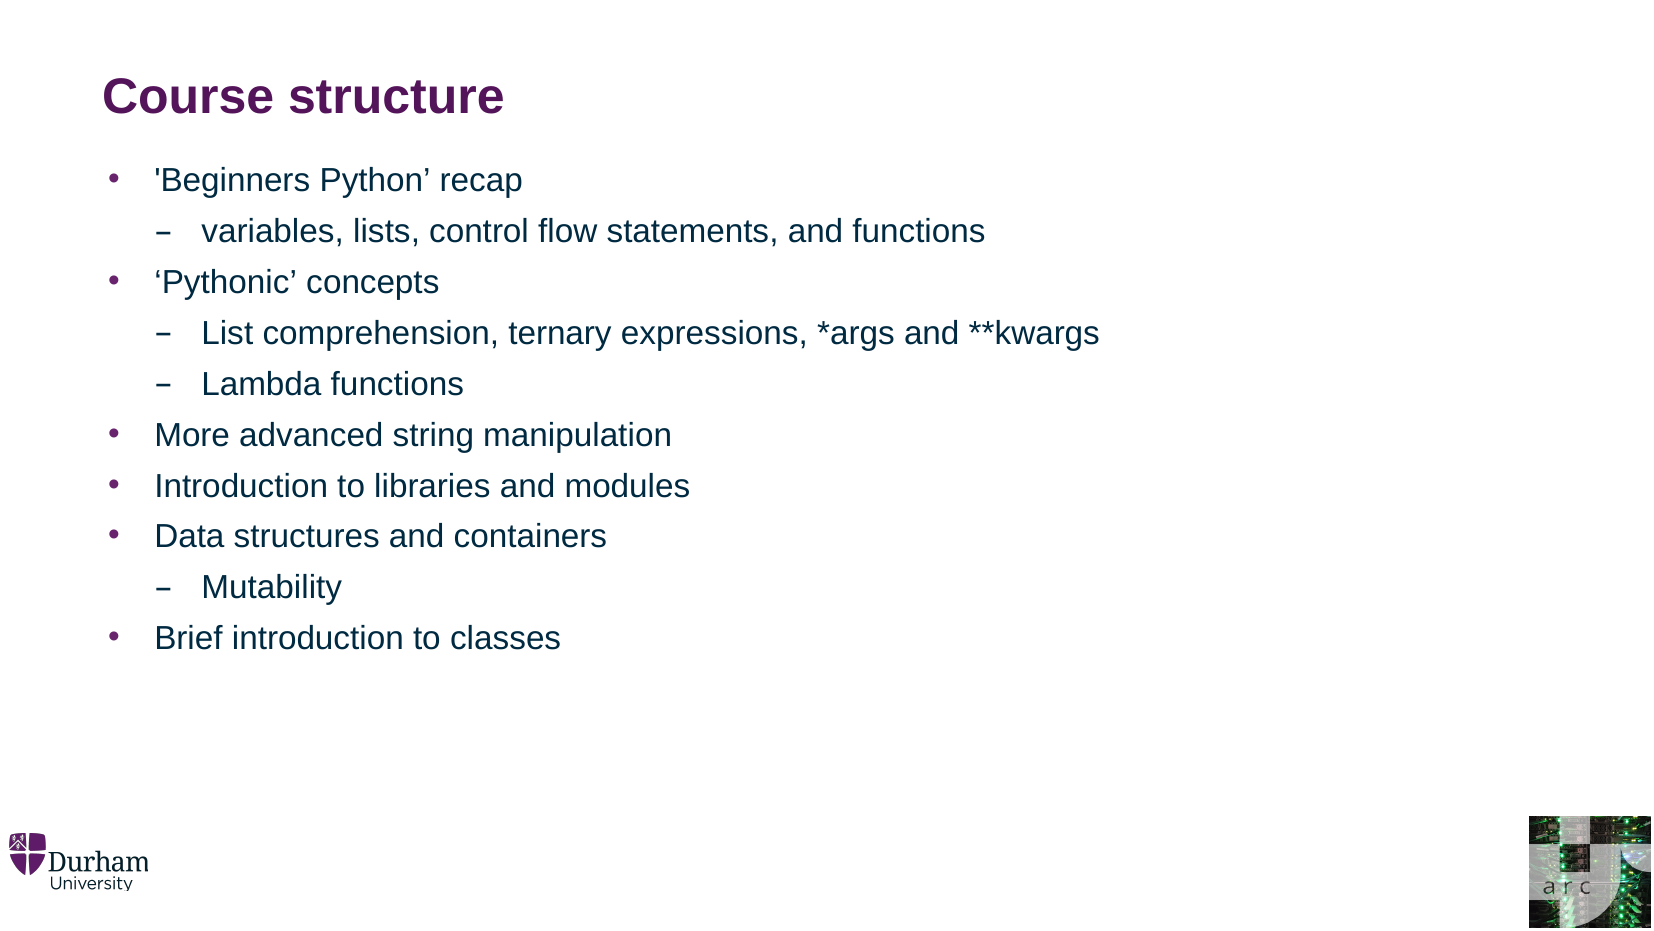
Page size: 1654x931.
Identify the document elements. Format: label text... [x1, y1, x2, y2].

text_box Course structure [102, 63, 1398, 204]
picture [9, 833, 148, 891]
picture [1529, 816, 1651, 928]
text_box 'Beginners Python’ recap variables, lists, control flow statements, and functions ‘Pythonic’ concepts List comprehension, ternary expressions, *args and **kwargs Lambda functions More advanced string manipulation Introduction to libraries and modules Data structures and containers Mutability Brief introduction to classes [107, 158, 1417, 774]
